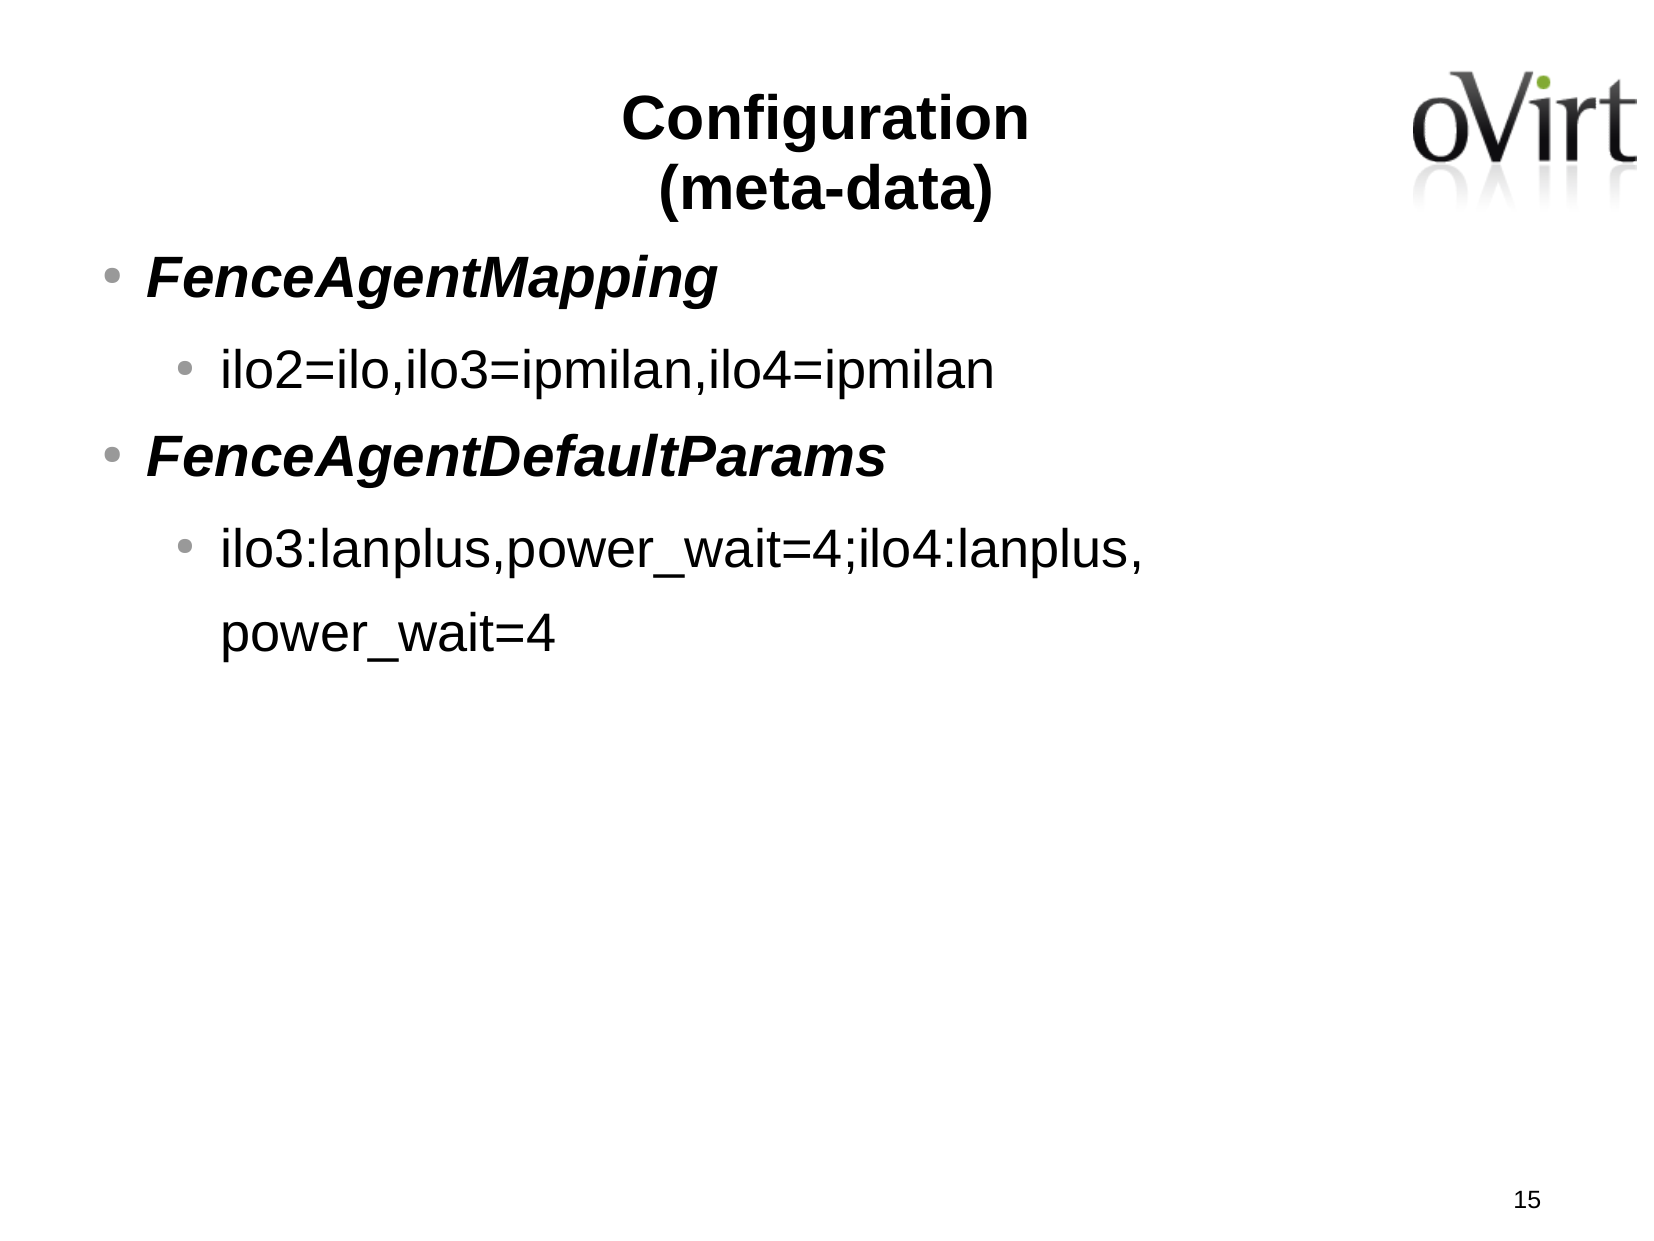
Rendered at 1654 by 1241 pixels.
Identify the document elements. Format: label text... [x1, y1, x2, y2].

list FenceAgentMapping ilo2=ilo,ilo3=ipmilan,ilo4=ipmilan FenceAgentDefaultParams ilo3:lanplus,power_wait=4;ilo4:lanplus, power_wait=4 [86, 244, 1576, 1039]
title Configuration (meta-data) [82, 49, 1571, 257]
picture [1571, 63, 1637, 212]
